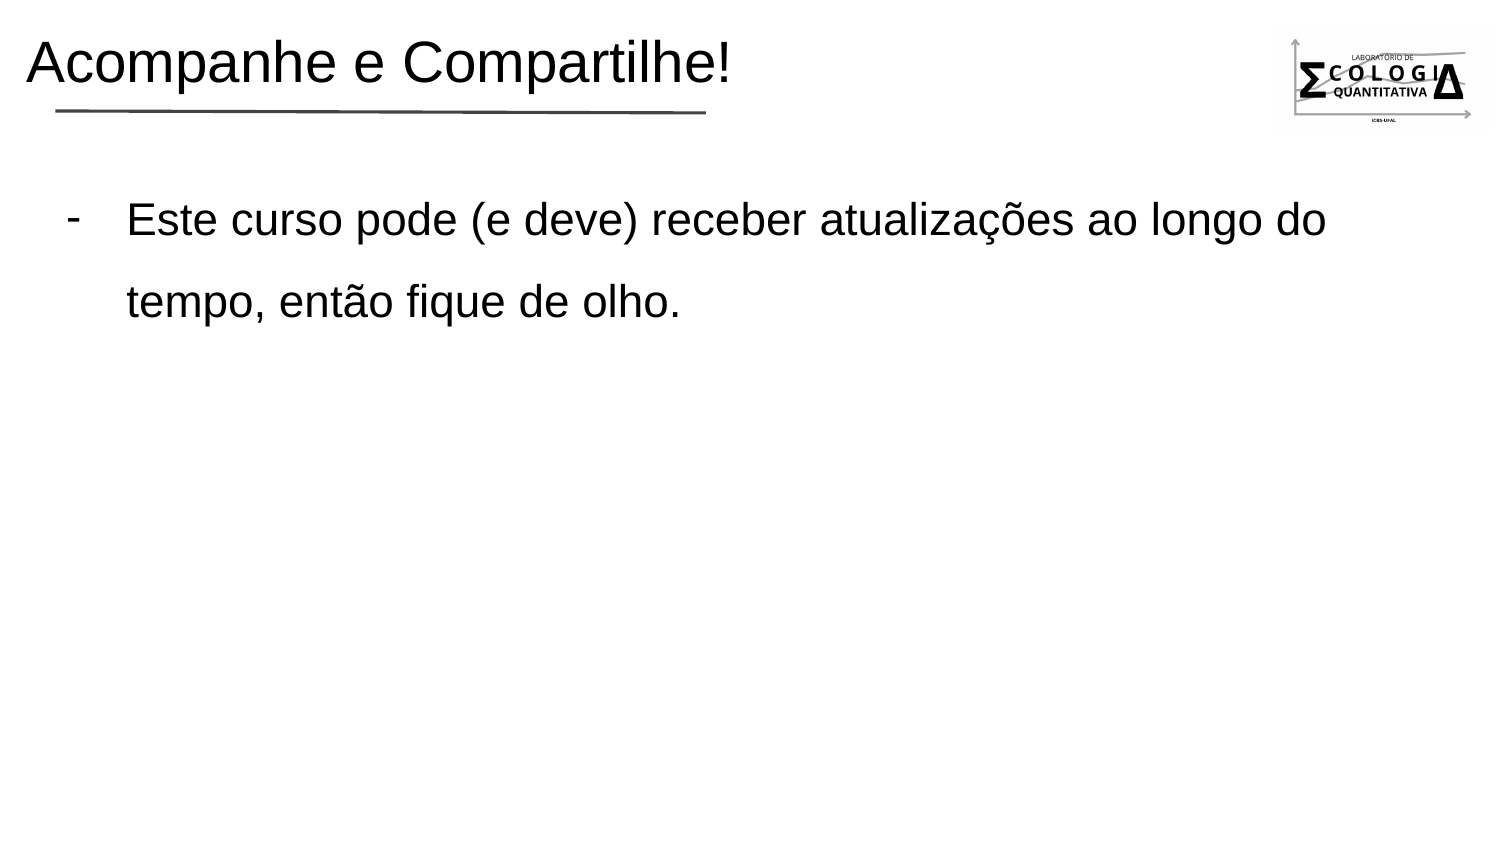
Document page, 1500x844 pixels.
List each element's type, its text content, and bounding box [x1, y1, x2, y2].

text_box Acompanhe e Compartilhe! [11, 9, 1210, 117]
picture [1275, 23, 1490, 131]
text_box Este curso pode (e deve) receber atualizações ao longo do tempo, então fique de olho. [36, 146, 1472, 806]
